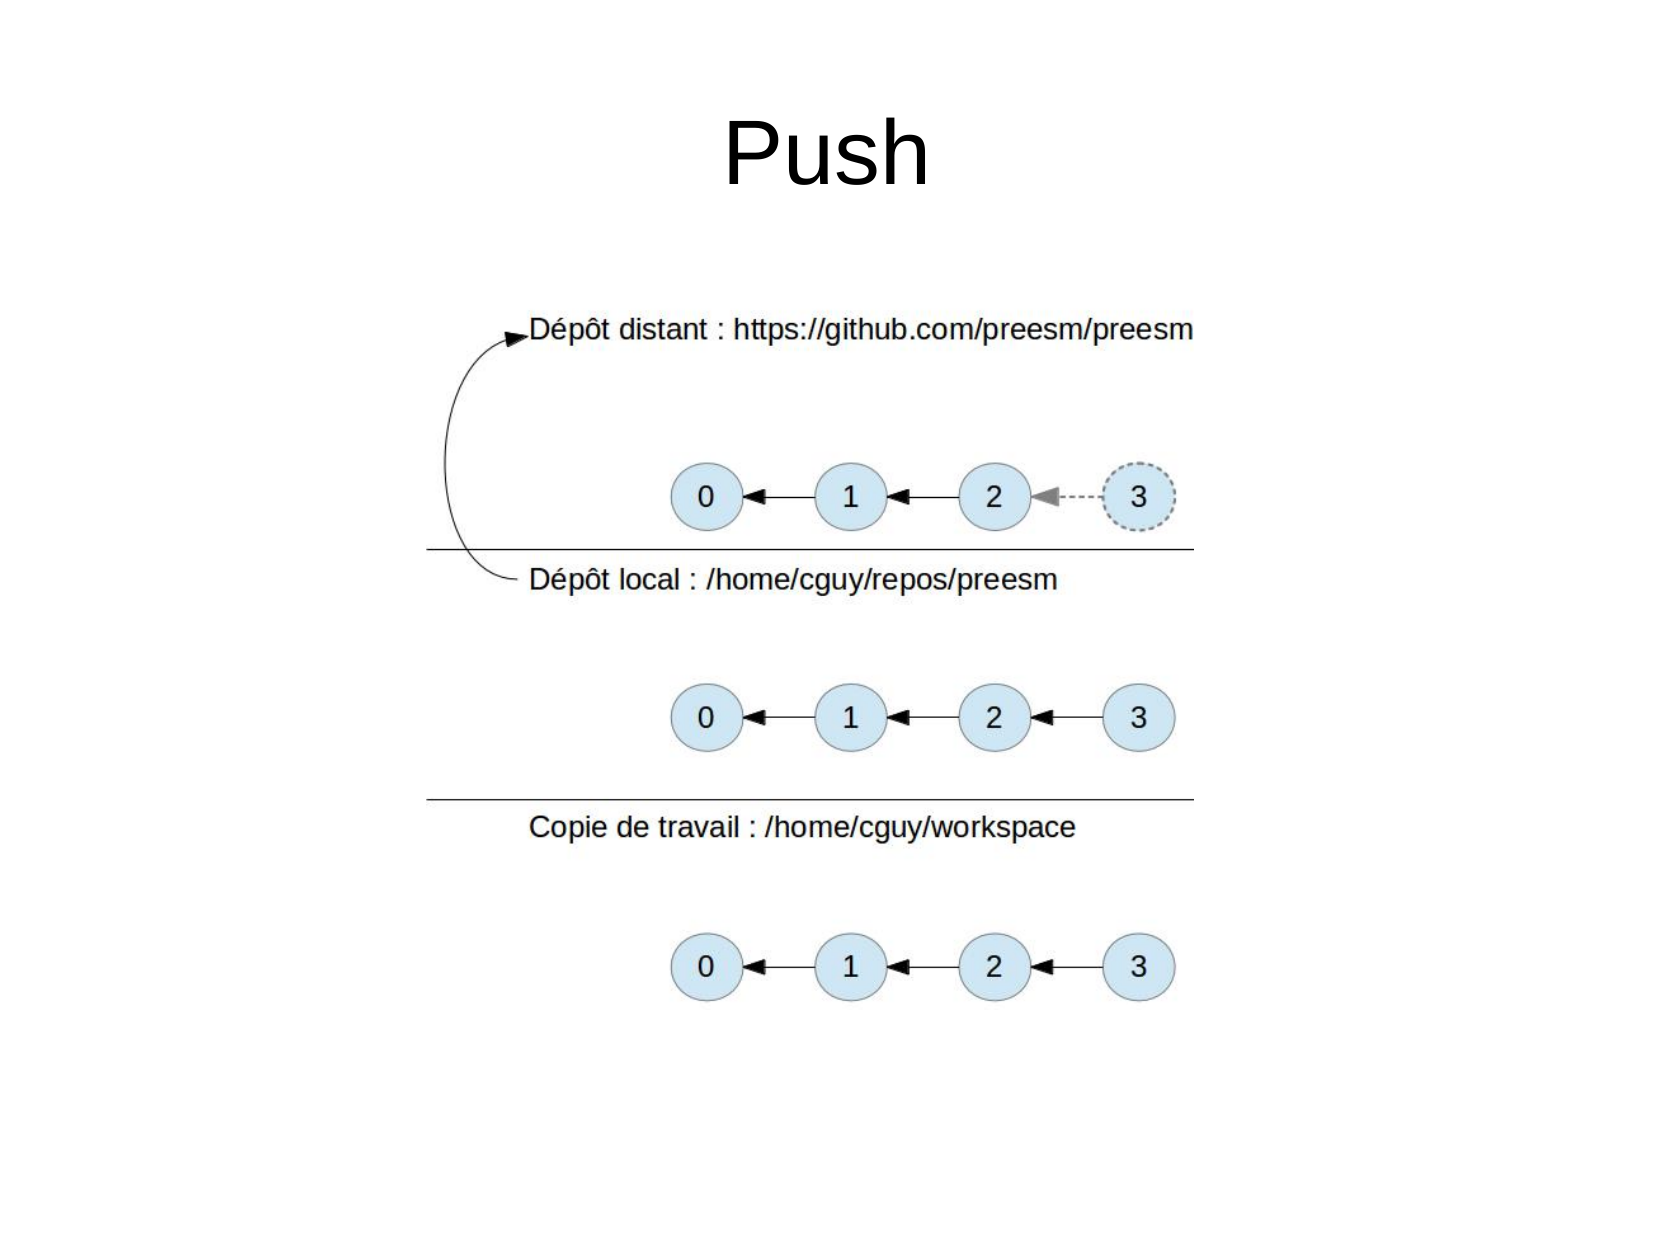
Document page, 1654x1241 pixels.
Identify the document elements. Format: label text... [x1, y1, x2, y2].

picture [426, 290, 1194, 1010]
title Push [82, 49, 1571, 257]
